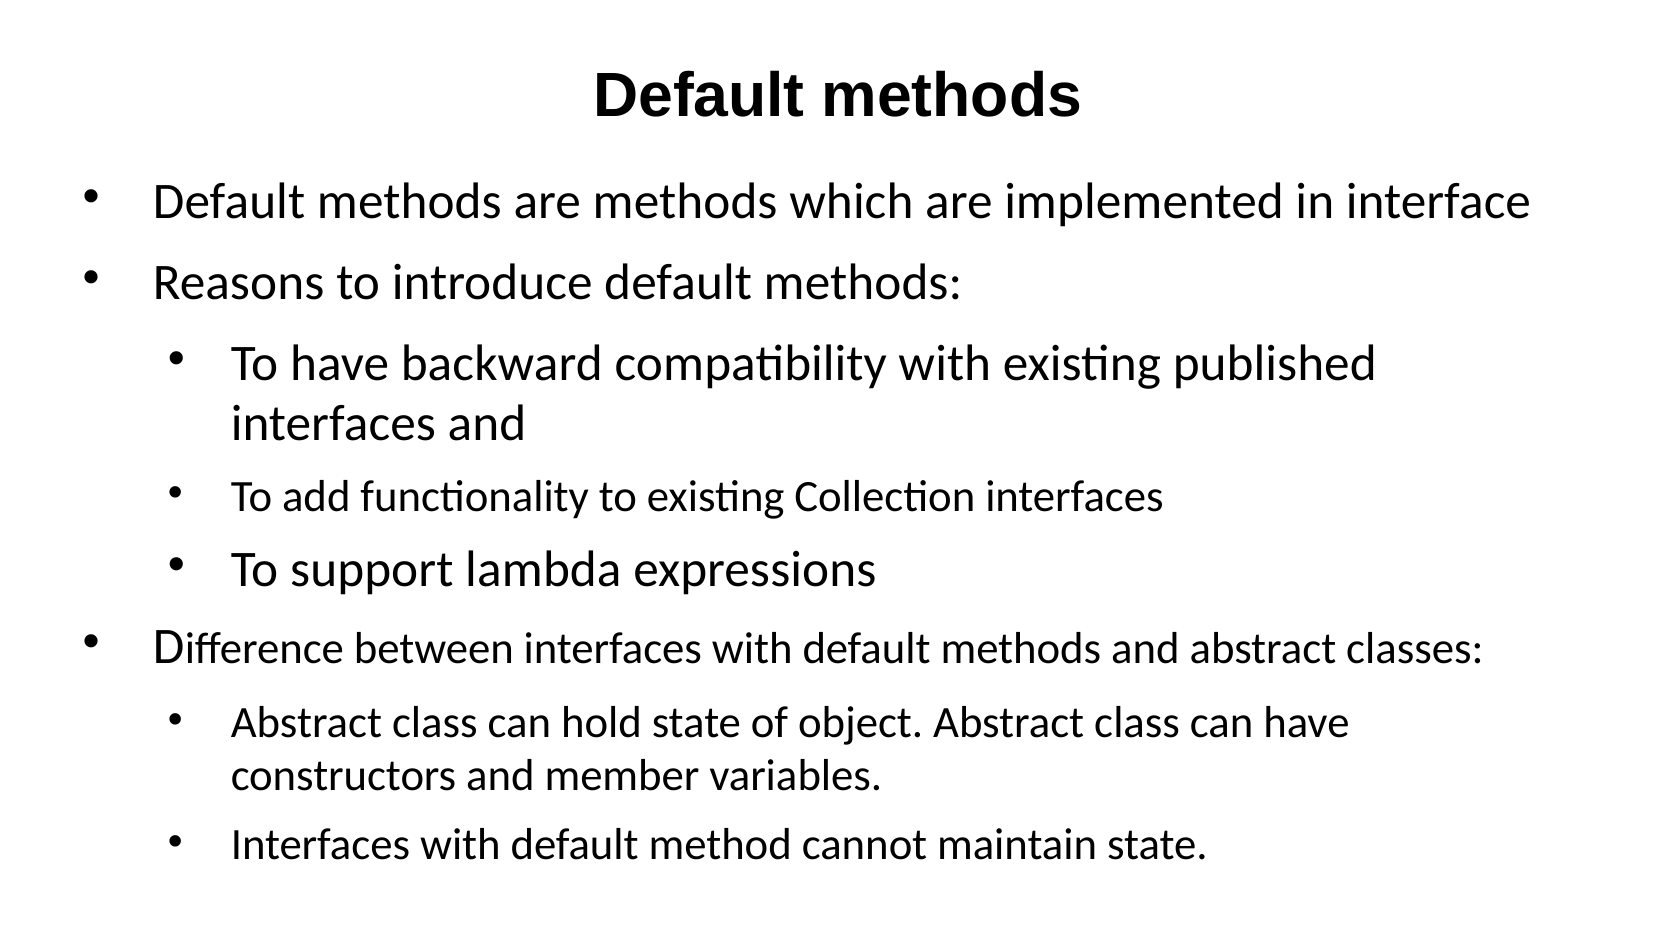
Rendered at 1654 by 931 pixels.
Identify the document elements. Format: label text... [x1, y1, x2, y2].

title Default methods [82, 54, 1571, 129]
list Default methods are methods which are implemented in interface Reasons to introduce default methods: To have backward compatibility with existing published interfaces and To add functionality to existing Collection interfaces To support lambda expressions Difference between interfaces with default methods and abstract classes: Abstract class can hold state of object. Abstract class can have constructors and member variables. Interfaces with default method cannot maintain state. [82, 168, 1538, 889]
